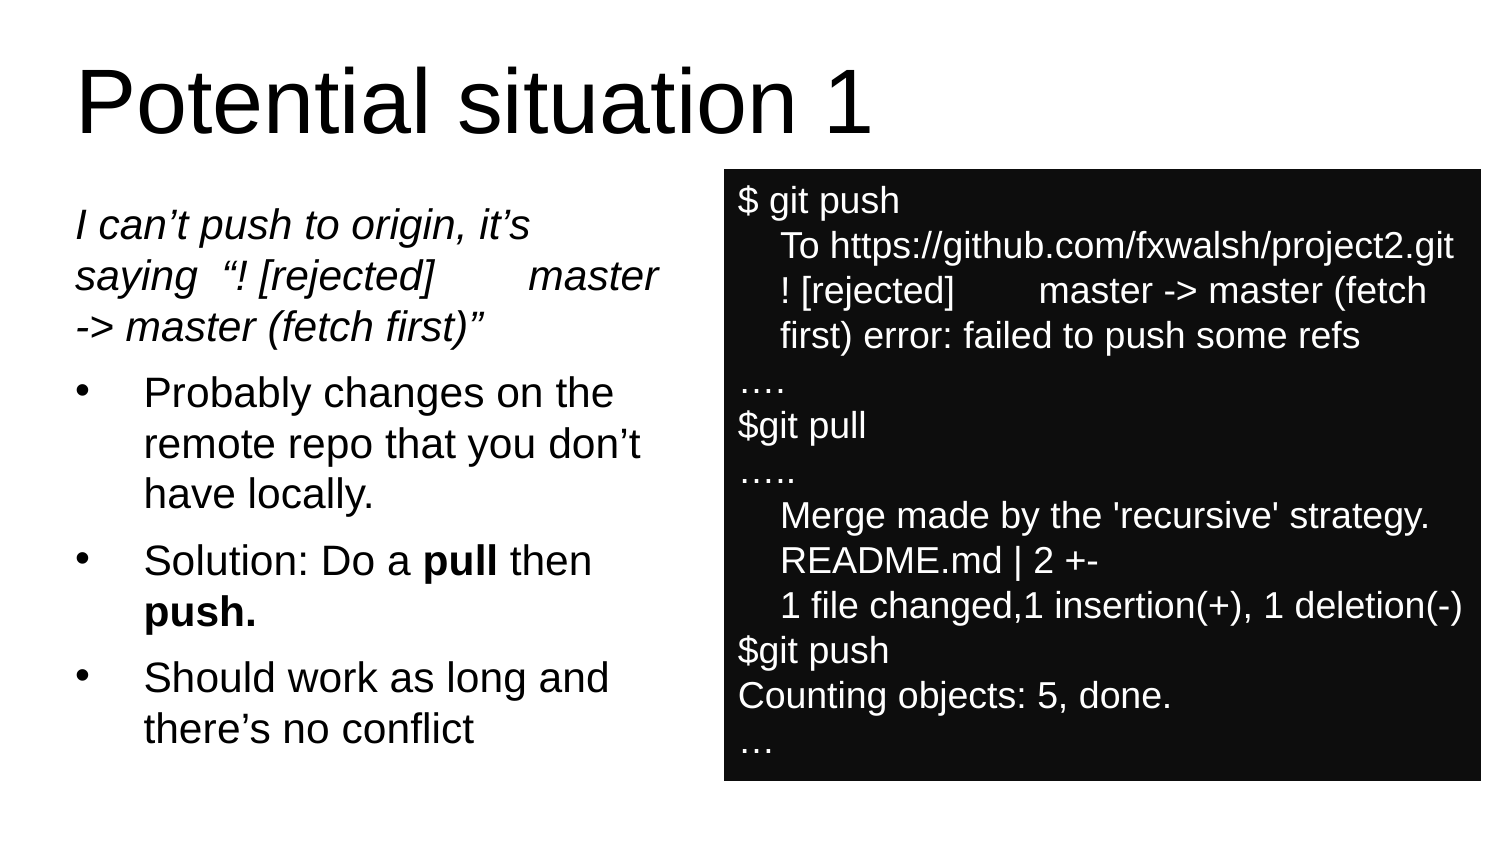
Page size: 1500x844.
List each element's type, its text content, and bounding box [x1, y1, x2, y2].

text_box $ git push To https://github.com/fxwalsh/project2.git ! [rejected] master -> master (fetch first) error: failed to push some refs …. $git pull ….. Merge made by the 'recursive' strategy. README.md | 2 +- 1 file changed,1 insertion(+), 1 deletion(-) $git push Counting objects: 5, done. … [723, 168, 1482, 782]
title Potential situation 1 [75, 33, 1425, 175]
list I can’t push to origin, it’s saying “! [rejected] master -> master (fetch first)” Probably changes on the remote repo that you don’t have locally. Solution: Do a pull then push. Should work as long and there’s no conflict [75, 196, 660, 754]
